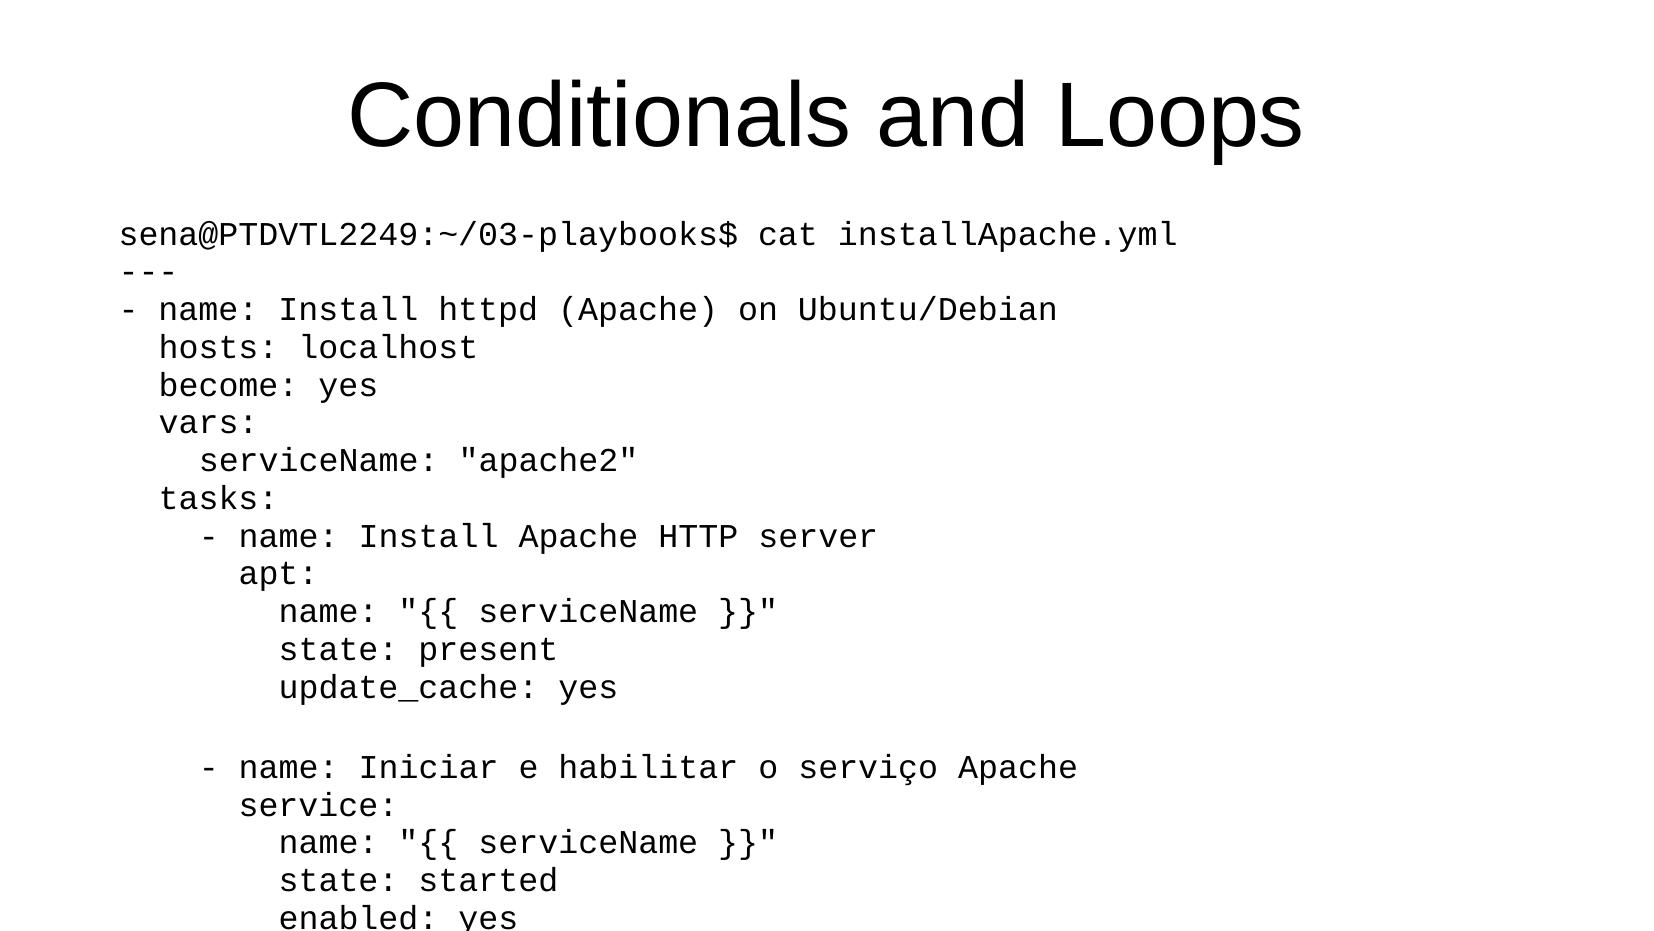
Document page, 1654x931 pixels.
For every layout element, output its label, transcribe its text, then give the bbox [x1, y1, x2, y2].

title Conditionals and Loops [82, 37, 1571, 193]
text_box sena@PTDVTL2249:~/03-playbooks$ cat installApache.yml --- - name: Install httpd (Apache) on Ubuntu/Debian hosts: localhost become: yes vars: serviceName: "apache2" tasks: - name: Install Apache HTTP server apt: name: "{{ serviceName }}" state: present update_cache: yes - name: Iniciar e habilitar o serviço Apache service: name: "{{ serviceName }}" state: started enabled: yes [103, 210, 1613, 931]
